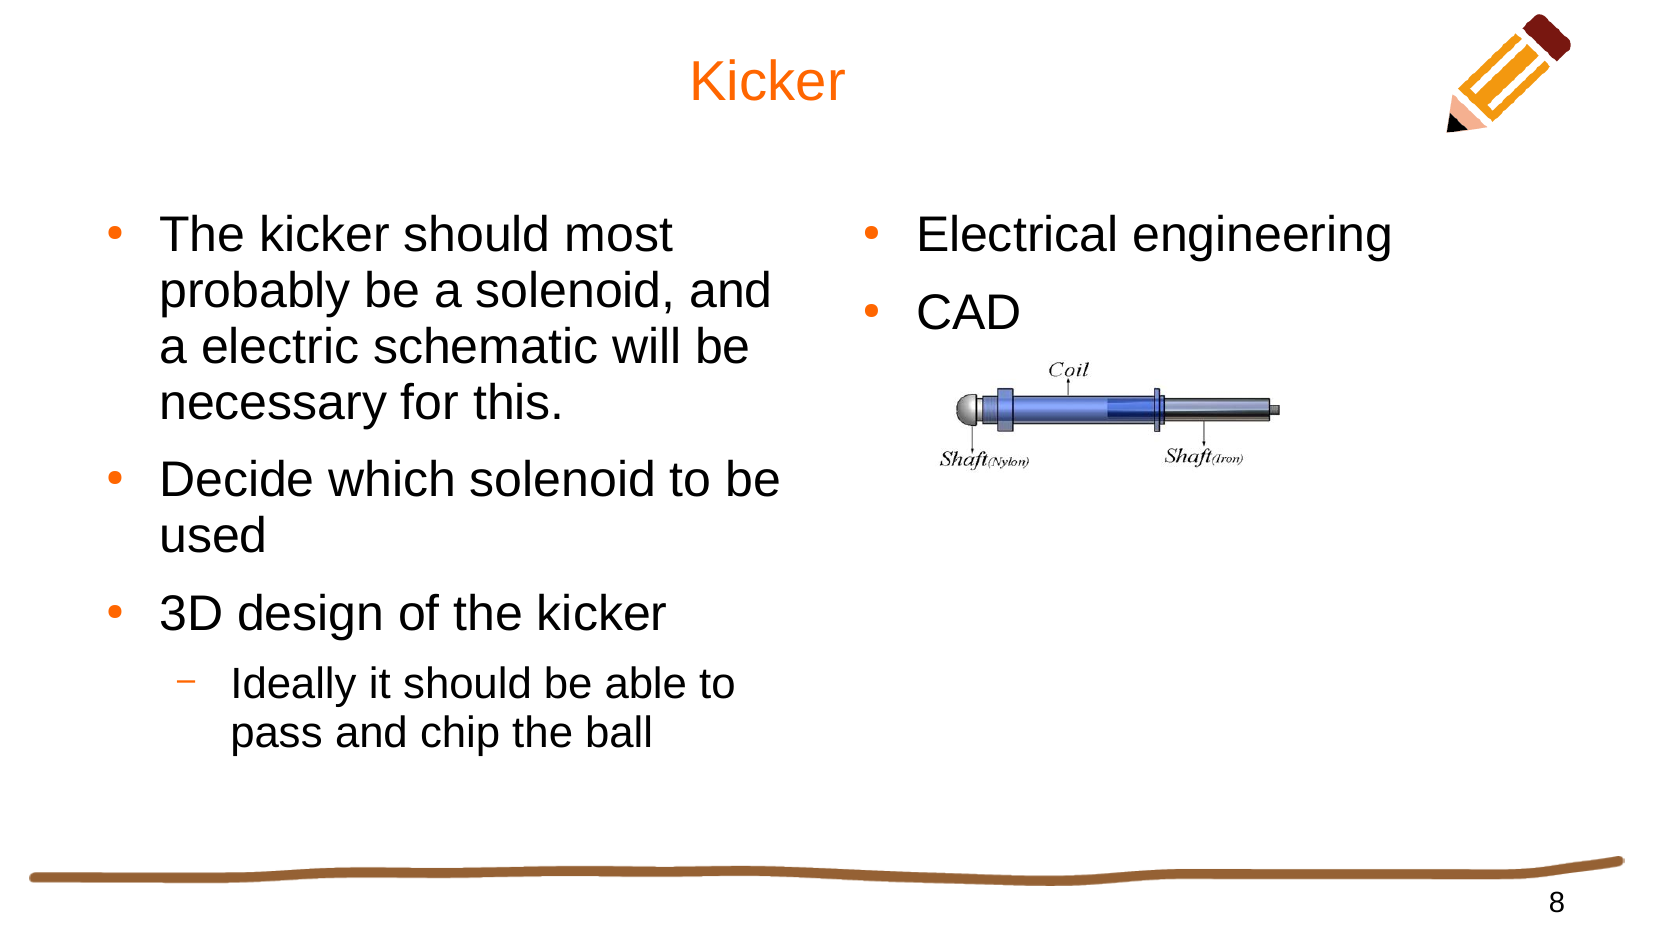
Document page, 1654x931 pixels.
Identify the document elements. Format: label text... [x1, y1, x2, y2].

picture [1446, 14, 1571, 133]
picture [29, 856, 1625, 886]
picture [928, 353, 1300, 473]
list The kicker should most probably be a solenoid, and a electric schematic will be necessary for this. Decide which solenoid to be used 3D design of the kicker Ideally it should be able to pass and chip the ball [88, 206, 809, 857]
list Electrical engineering CAD [845, 206, 1566, 857]
title Kicker [88, 29, 1447, 133]
